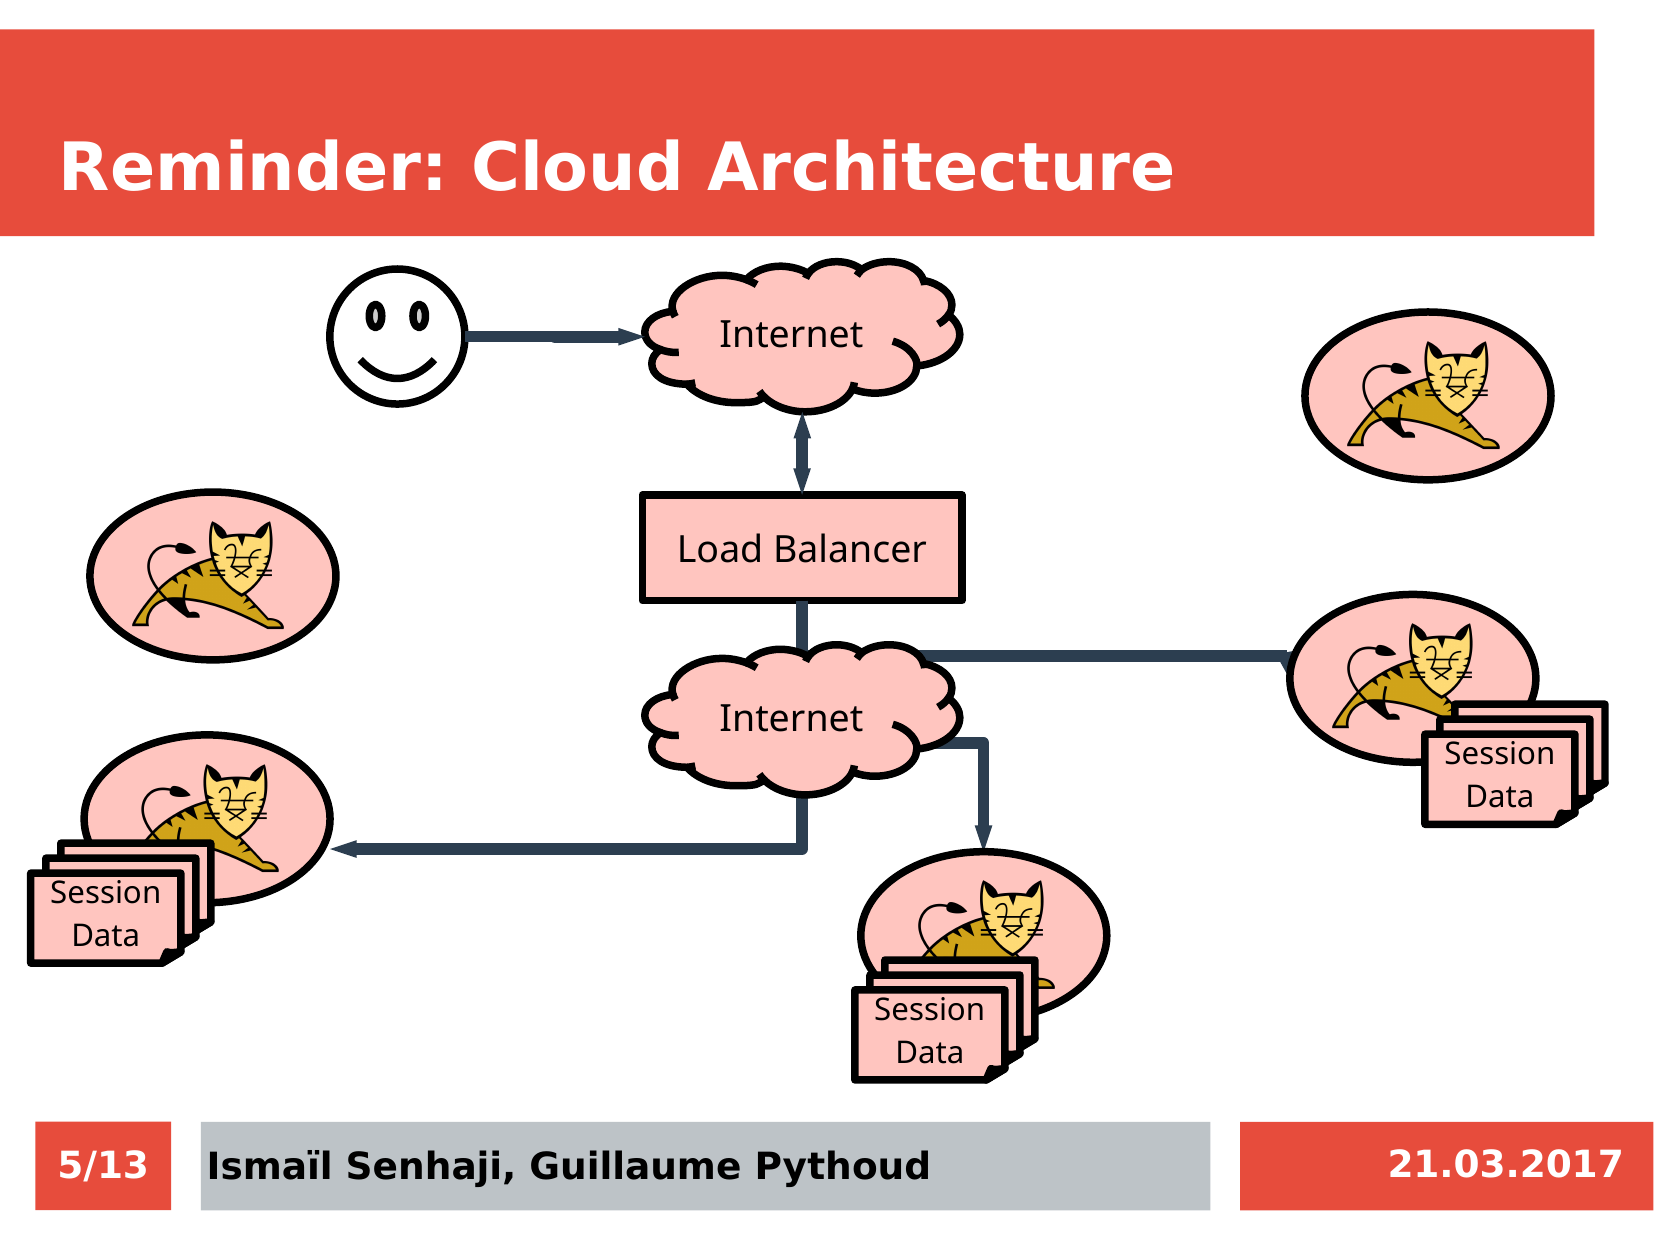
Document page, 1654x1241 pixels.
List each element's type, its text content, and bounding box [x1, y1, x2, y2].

text_box [89, 492, 336, 660]
text_box [860, 851, 1107, 1063]
text_box [329, 268, 465, 405]
text_box Session Data [1424, 734, 1575, 825]
picture [1342, 336, 1518, 453]
text_box [45, 734, 331, 946]
picture [898, 875, 1073, 993]
picture [127, 516, 302, 633]
text_box Internet [644, 644, 960, 795]
title Reminder: Cloud Architecture [58, 58, 1595, 207]
text_box Internet [644, 261, 960, 412]
text_box Session Data [854, 989, 1005, 1080]
picture [121, 759, 297, 876]
text_box [1289, 594, 1499, 763]
text_box [1439, 620, 1606, 807]
text_box Load Balancer [642, 494, 962, 601]
text_box Session Data [30, 873, 181, 964]
text_box [1304, 311, 1552, 480]
picture [1327, 618, 1502, 736]
